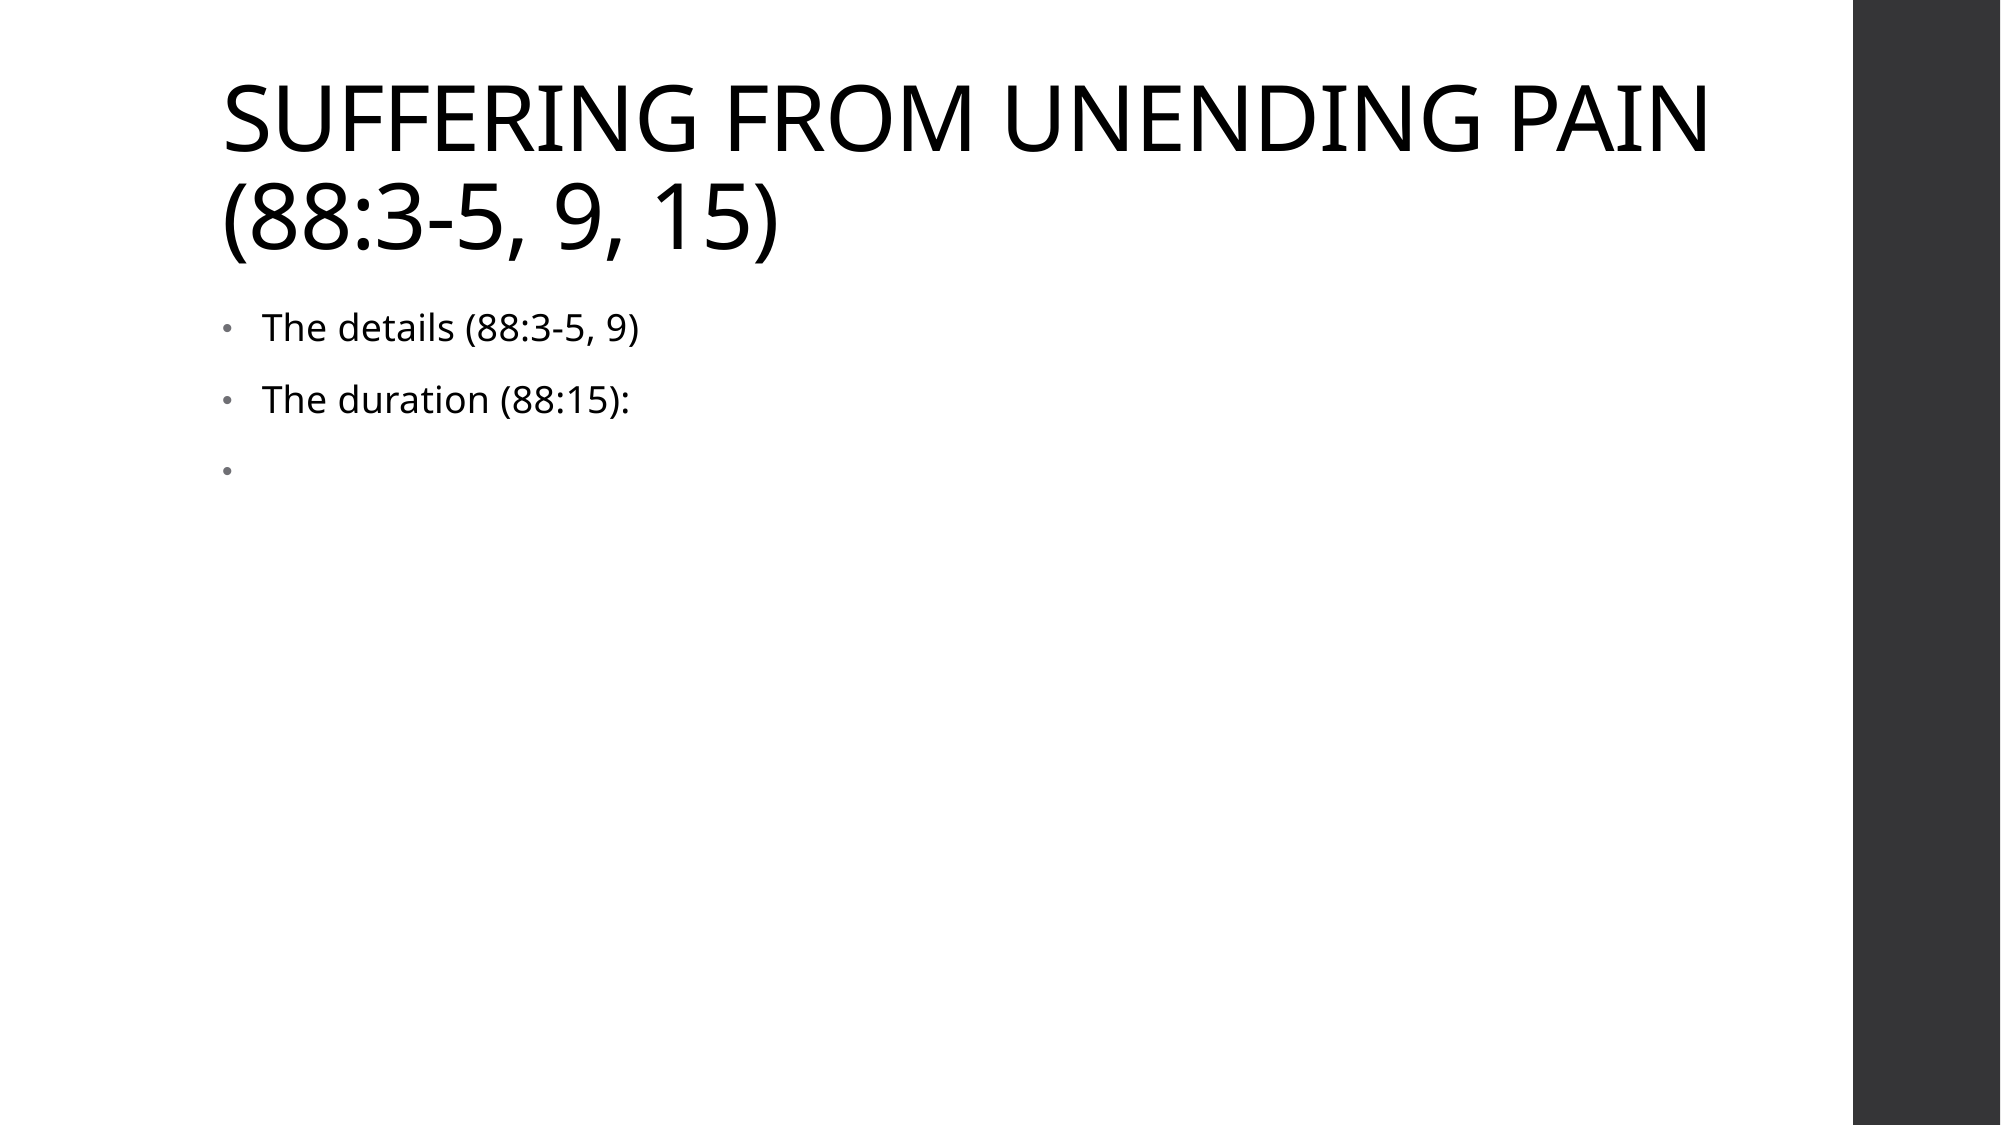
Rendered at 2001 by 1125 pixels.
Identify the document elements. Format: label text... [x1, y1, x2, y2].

list The details (88:3-5, 9) The duration (88:15): [206, 299, 1617, 1014]
title SUFFERING FROM UNENDING PAIN (88:3-5, 9, 15) [206, 60, 1797, 278]
